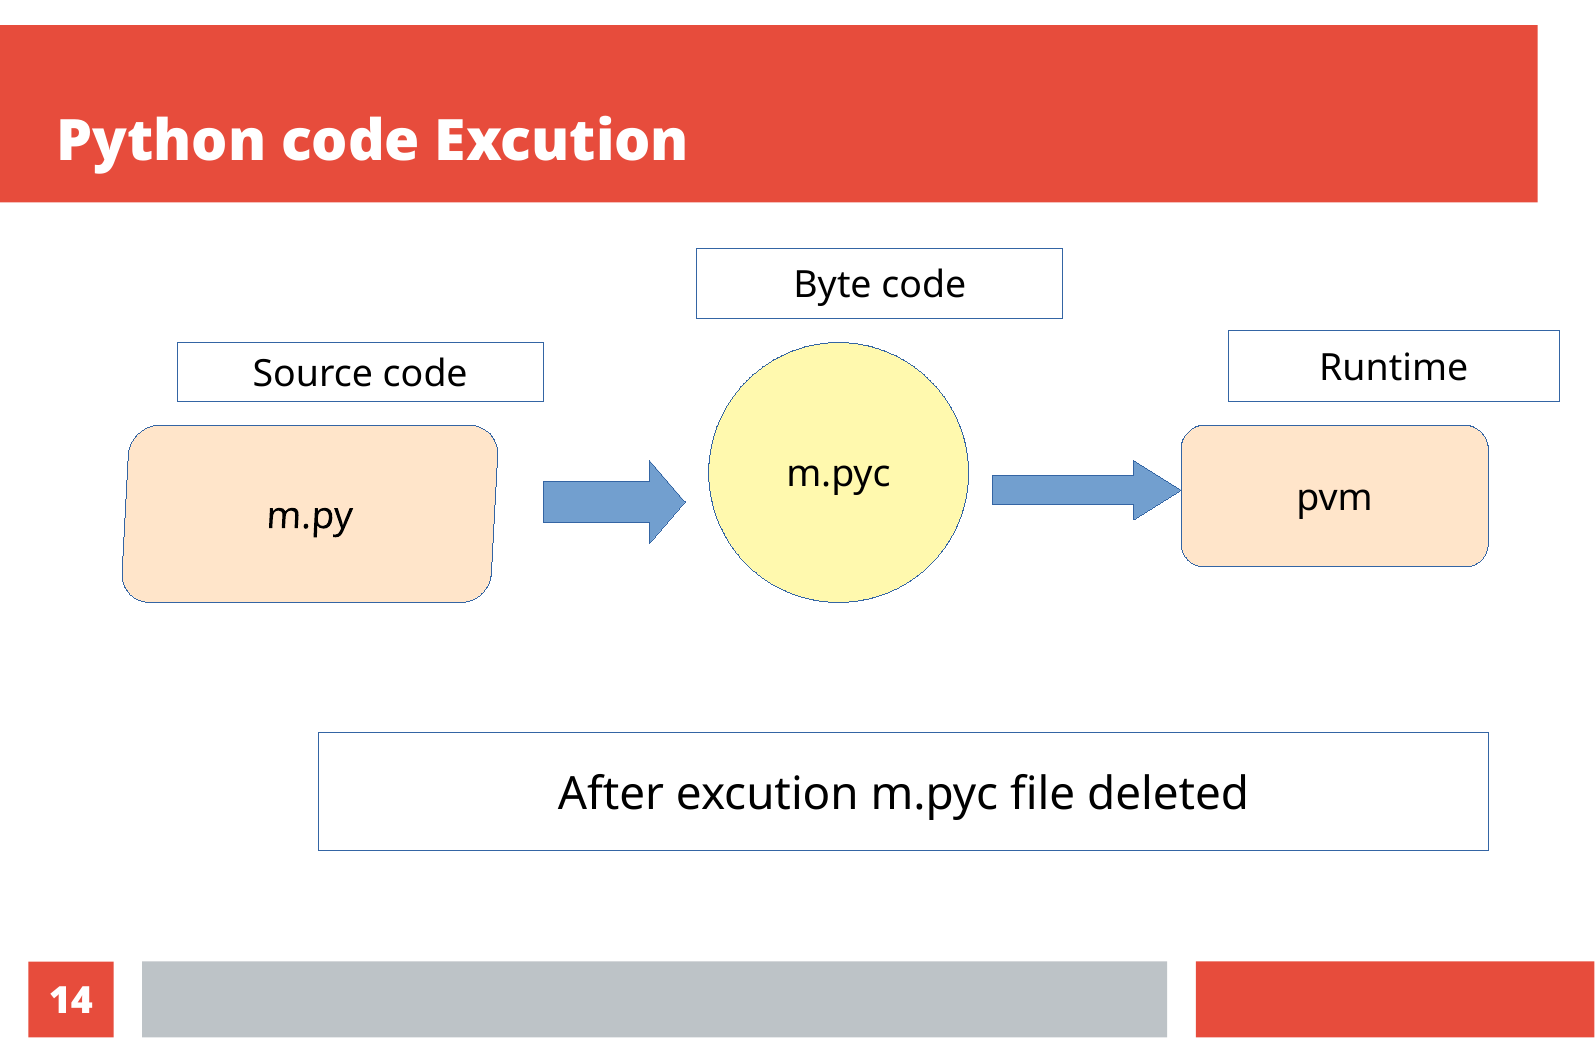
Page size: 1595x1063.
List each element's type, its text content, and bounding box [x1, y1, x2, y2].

text_box After excution m.pyc file deleted [318, 732, 1489, 851]
text_box [543, 460, 686, 544]
text_box [992, 460, 1182, 520]
text_box Source code [177, 342, 544, 402]
text_box m.py [122, 425, 498, 603]
text_box Byte code [696, 248, 1063, 319]
text_box m.pyc [708, 342, 969, 603]
text_box pvm [1181, 425, 1489, 567]
title Python code Excution [56, 50, 1538, 178]
text_box Runtime [1228, 330, 1560, 402]
